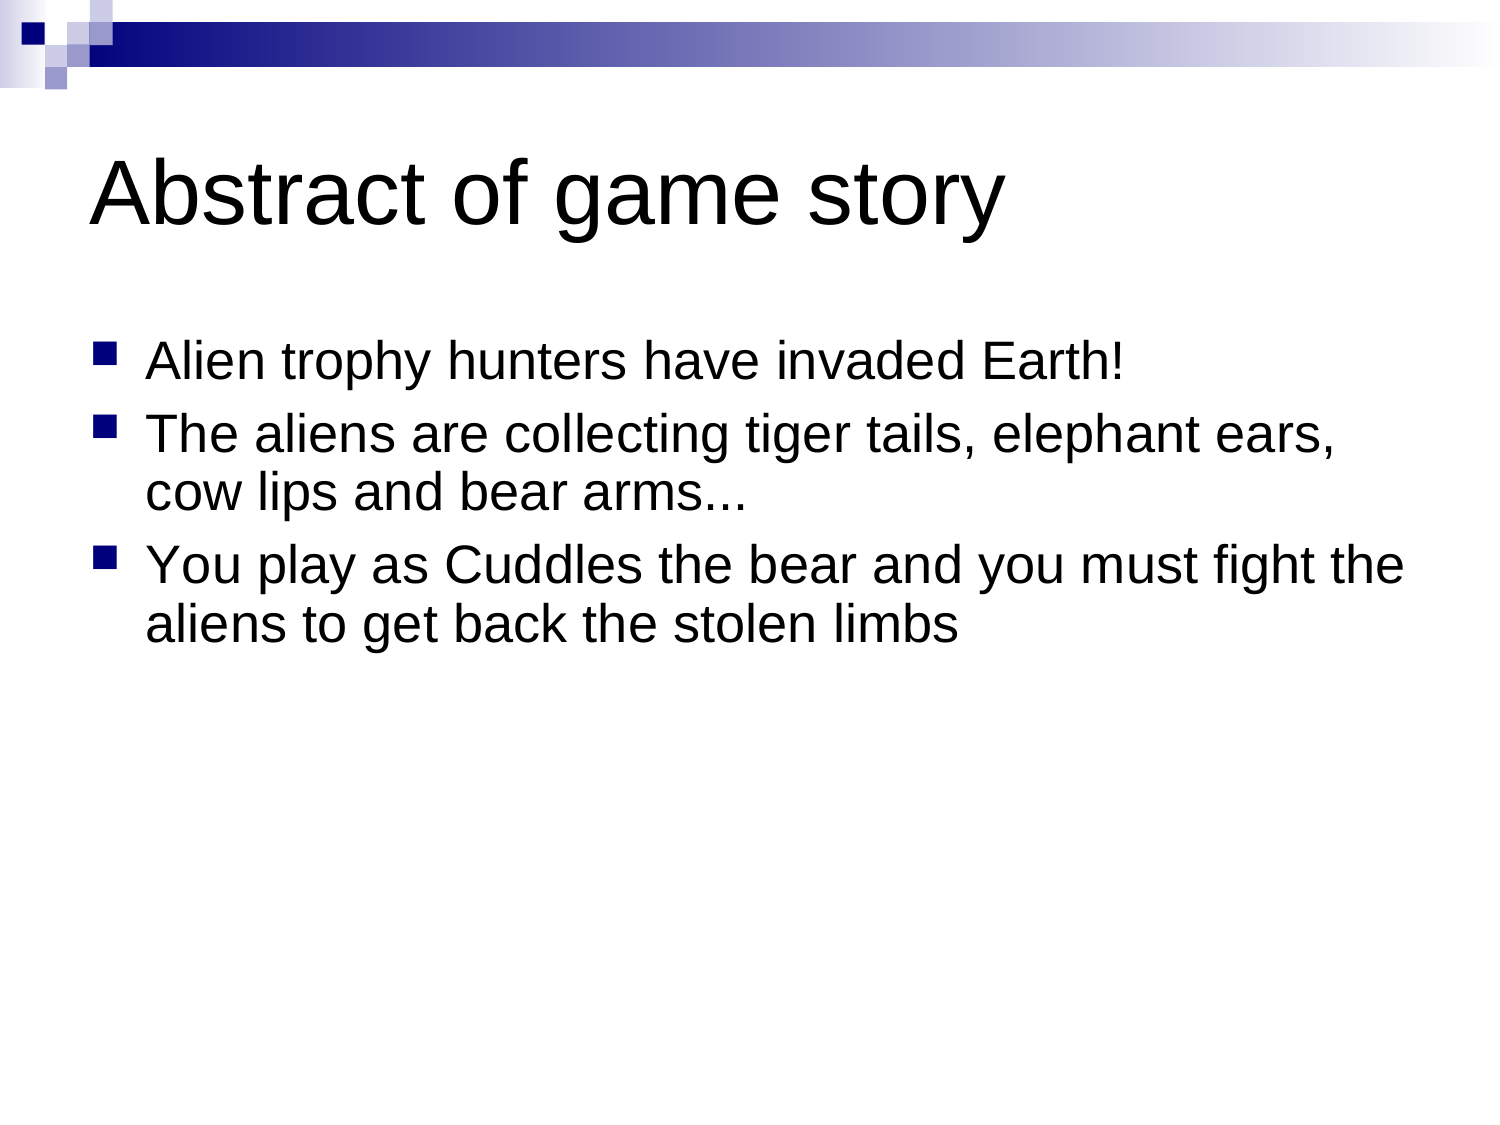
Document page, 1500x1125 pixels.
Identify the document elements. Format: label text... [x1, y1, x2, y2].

list Alien trophy hunters have invaded Earth! The aliens are collecting tiger tails, elephant ears, cow lips and bear arms... You play as Cuddles the bear and you must fight the aliens to get back the stolen limbs [75, 324, 1426, 963]
title Abstract of game story [75, 75, 1426, 300]
